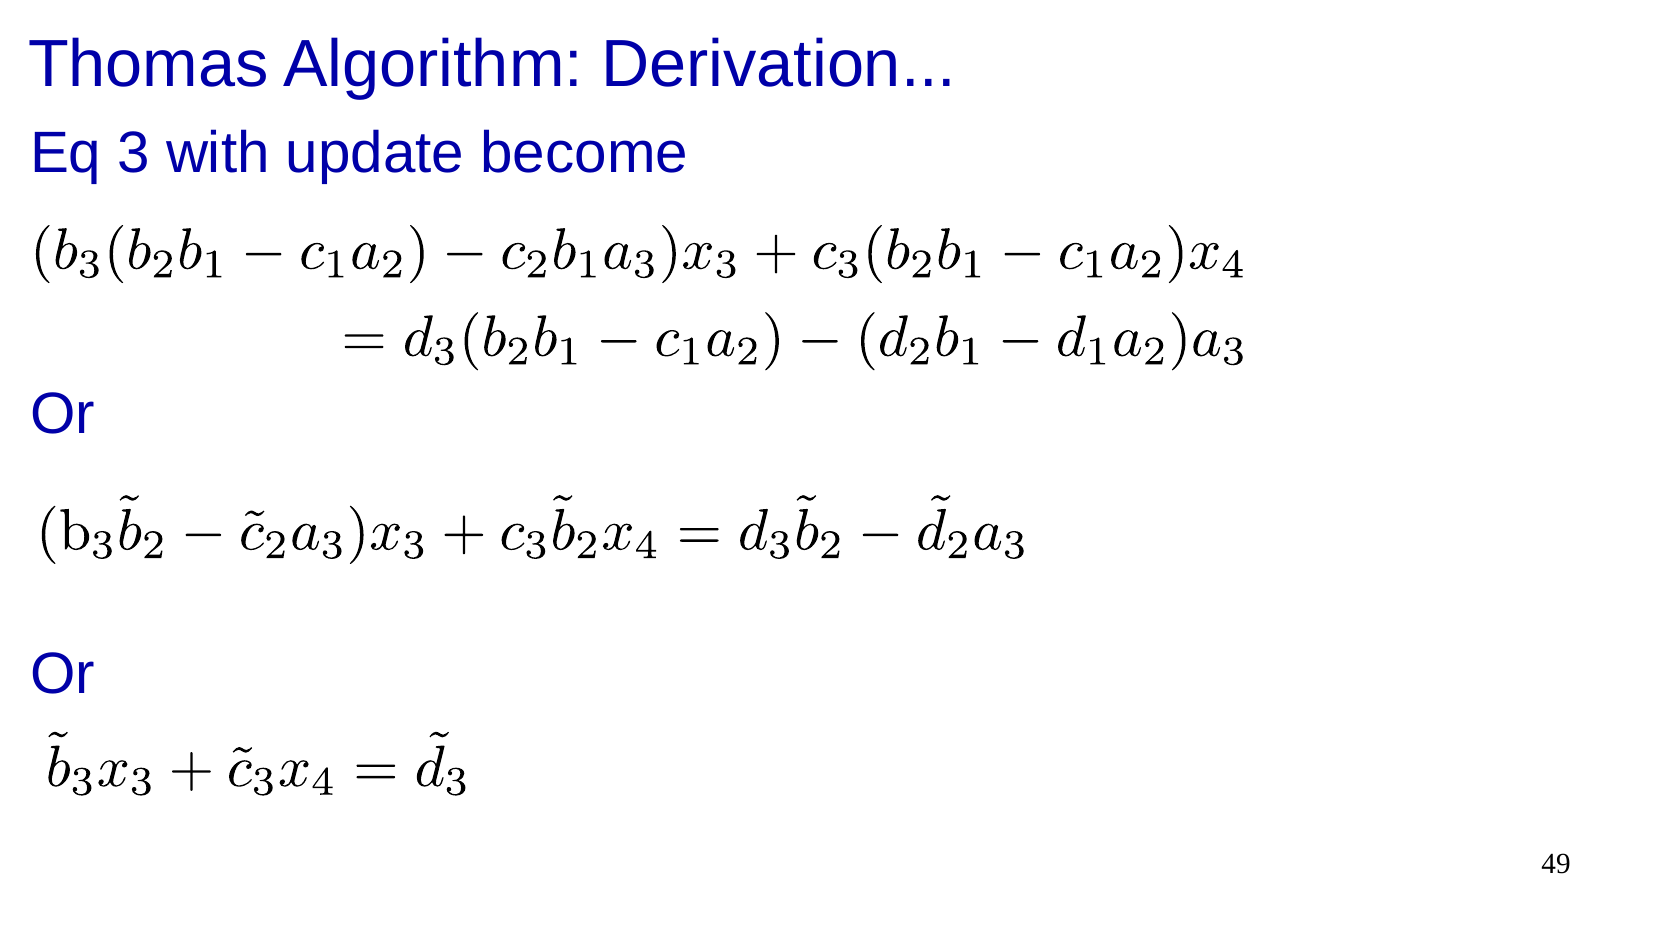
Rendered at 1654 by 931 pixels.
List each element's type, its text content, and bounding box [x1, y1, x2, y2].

text_box [36, 495, 1026, 564]
title Thomas Algorithm: Derivation... [28, 21, 1626, 106]
text_box [43, 731, 468, 796]
list Eq 3 with update become Or Or [30, 120, 1645, 916]
text_box [30, 225, 1246, 371]
